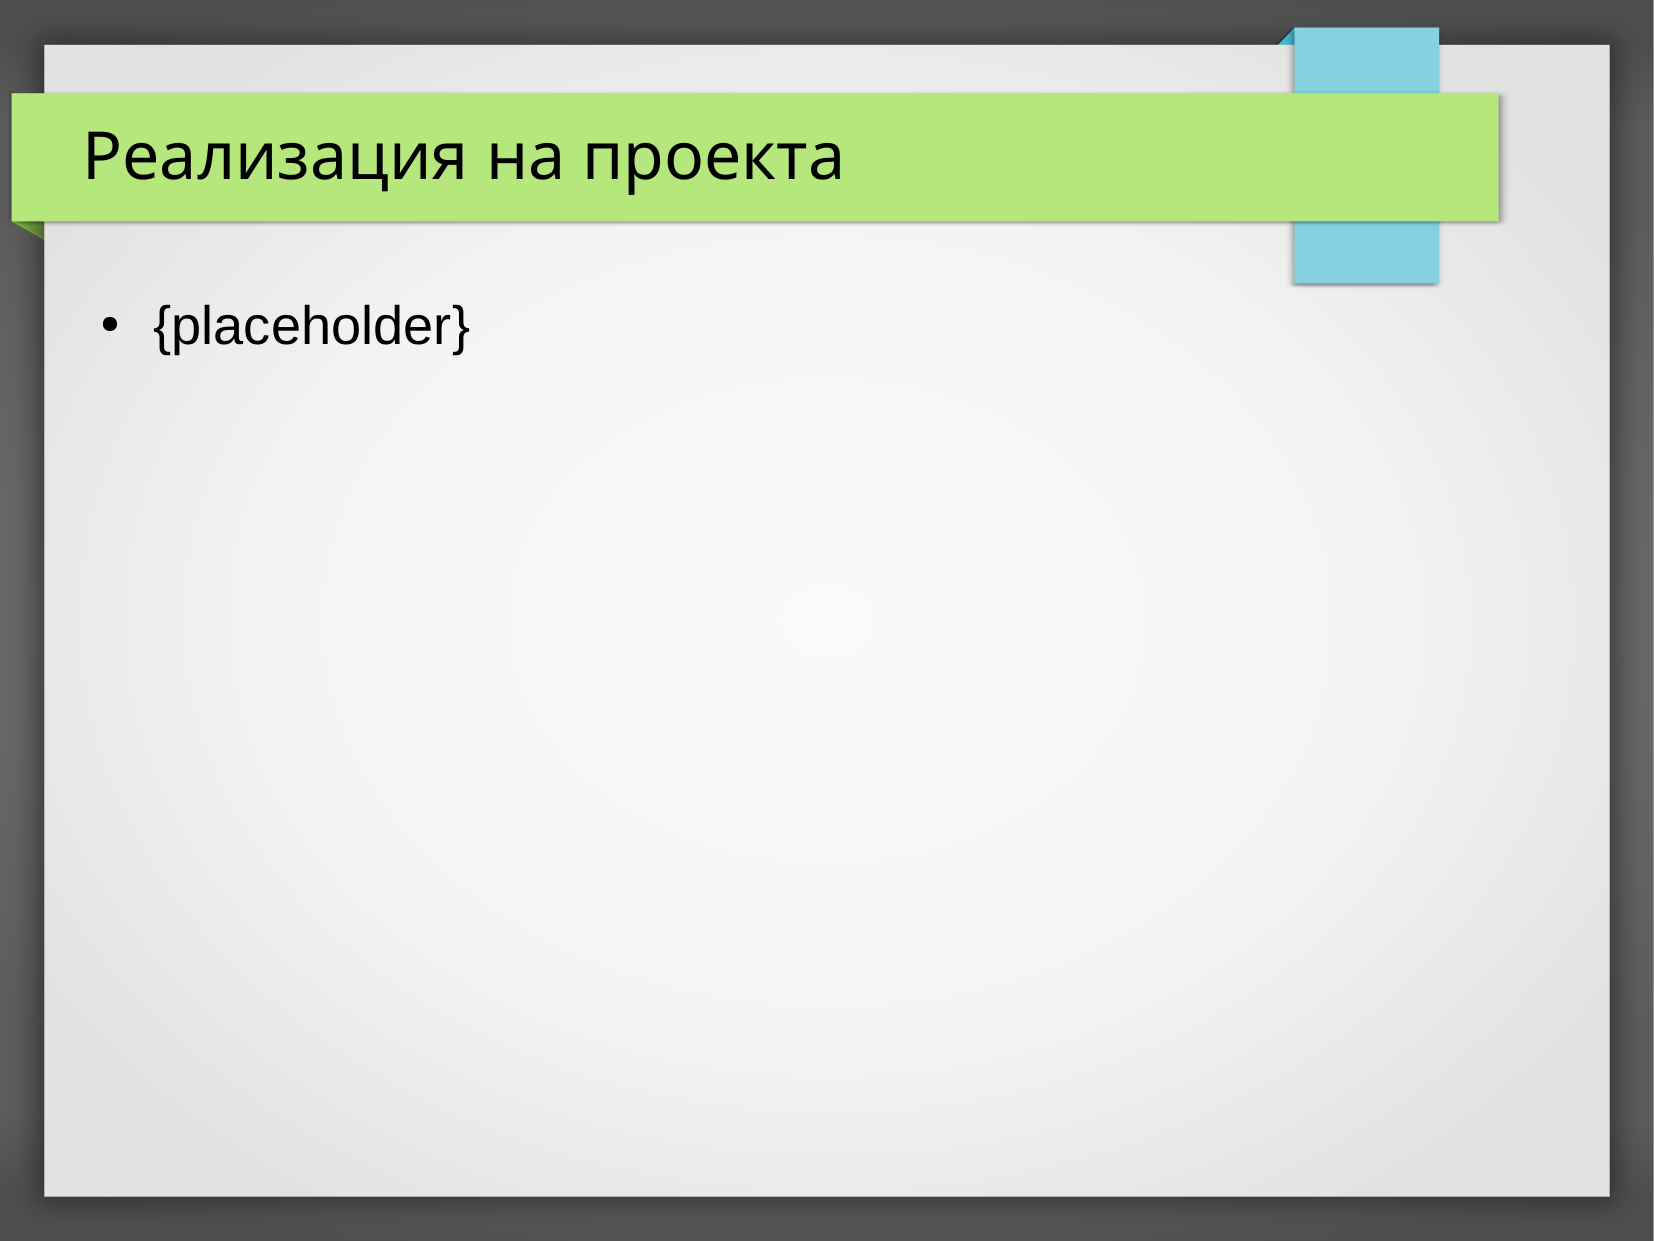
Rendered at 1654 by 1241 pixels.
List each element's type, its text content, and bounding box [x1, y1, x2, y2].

list {placeholder} [82, 295, 1571, 1015]
title Реализация на проекта [82, 94, 1264, 213]
picture [0, 0, 1654, 1241]
